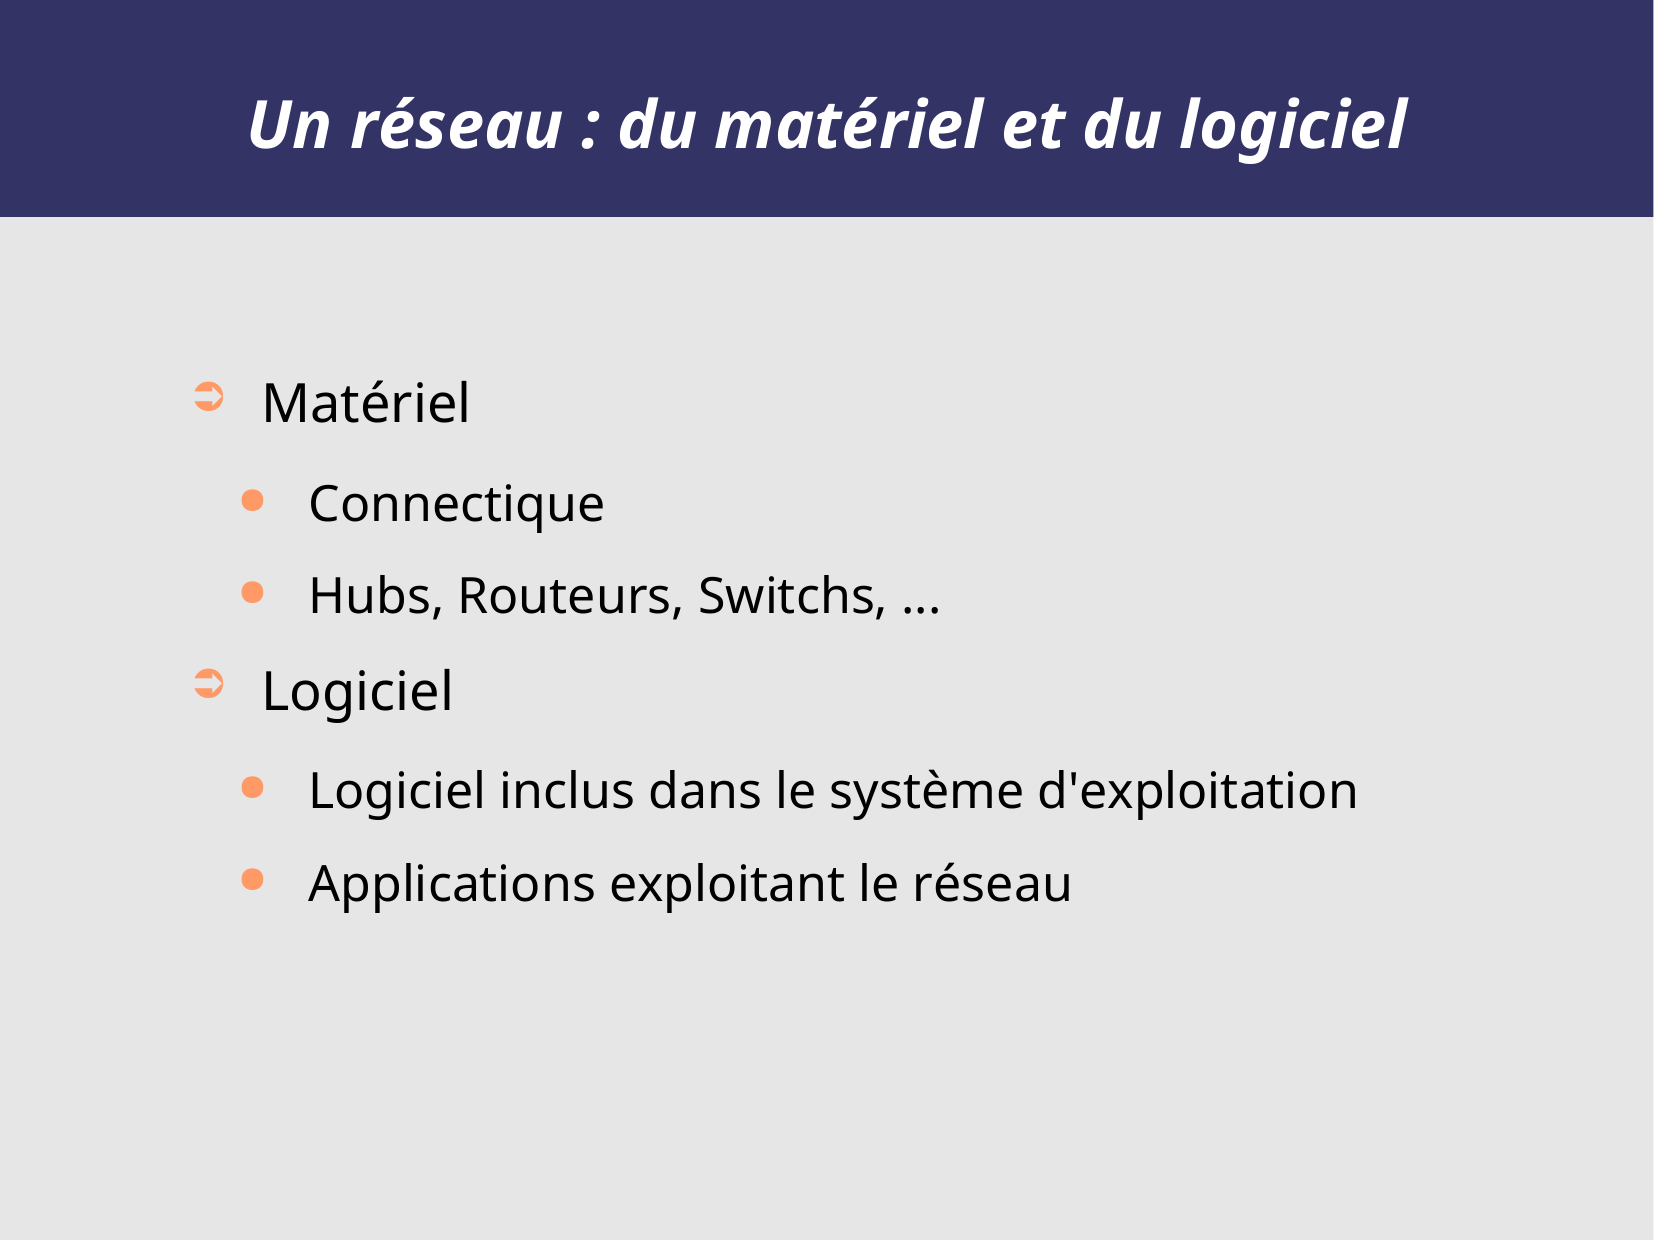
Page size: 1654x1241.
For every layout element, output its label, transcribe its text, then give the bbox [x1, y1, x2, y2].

list Matériel Connectique Hubs, Routeurs, Switchs, ... Logiciel Logiciel inclus dans le système d'exploitation Applications exploitant le réseau [178, 364, 1570, 854]
title Un réseau : du matériel et du logiciel [121, 19, 1534, 227]
